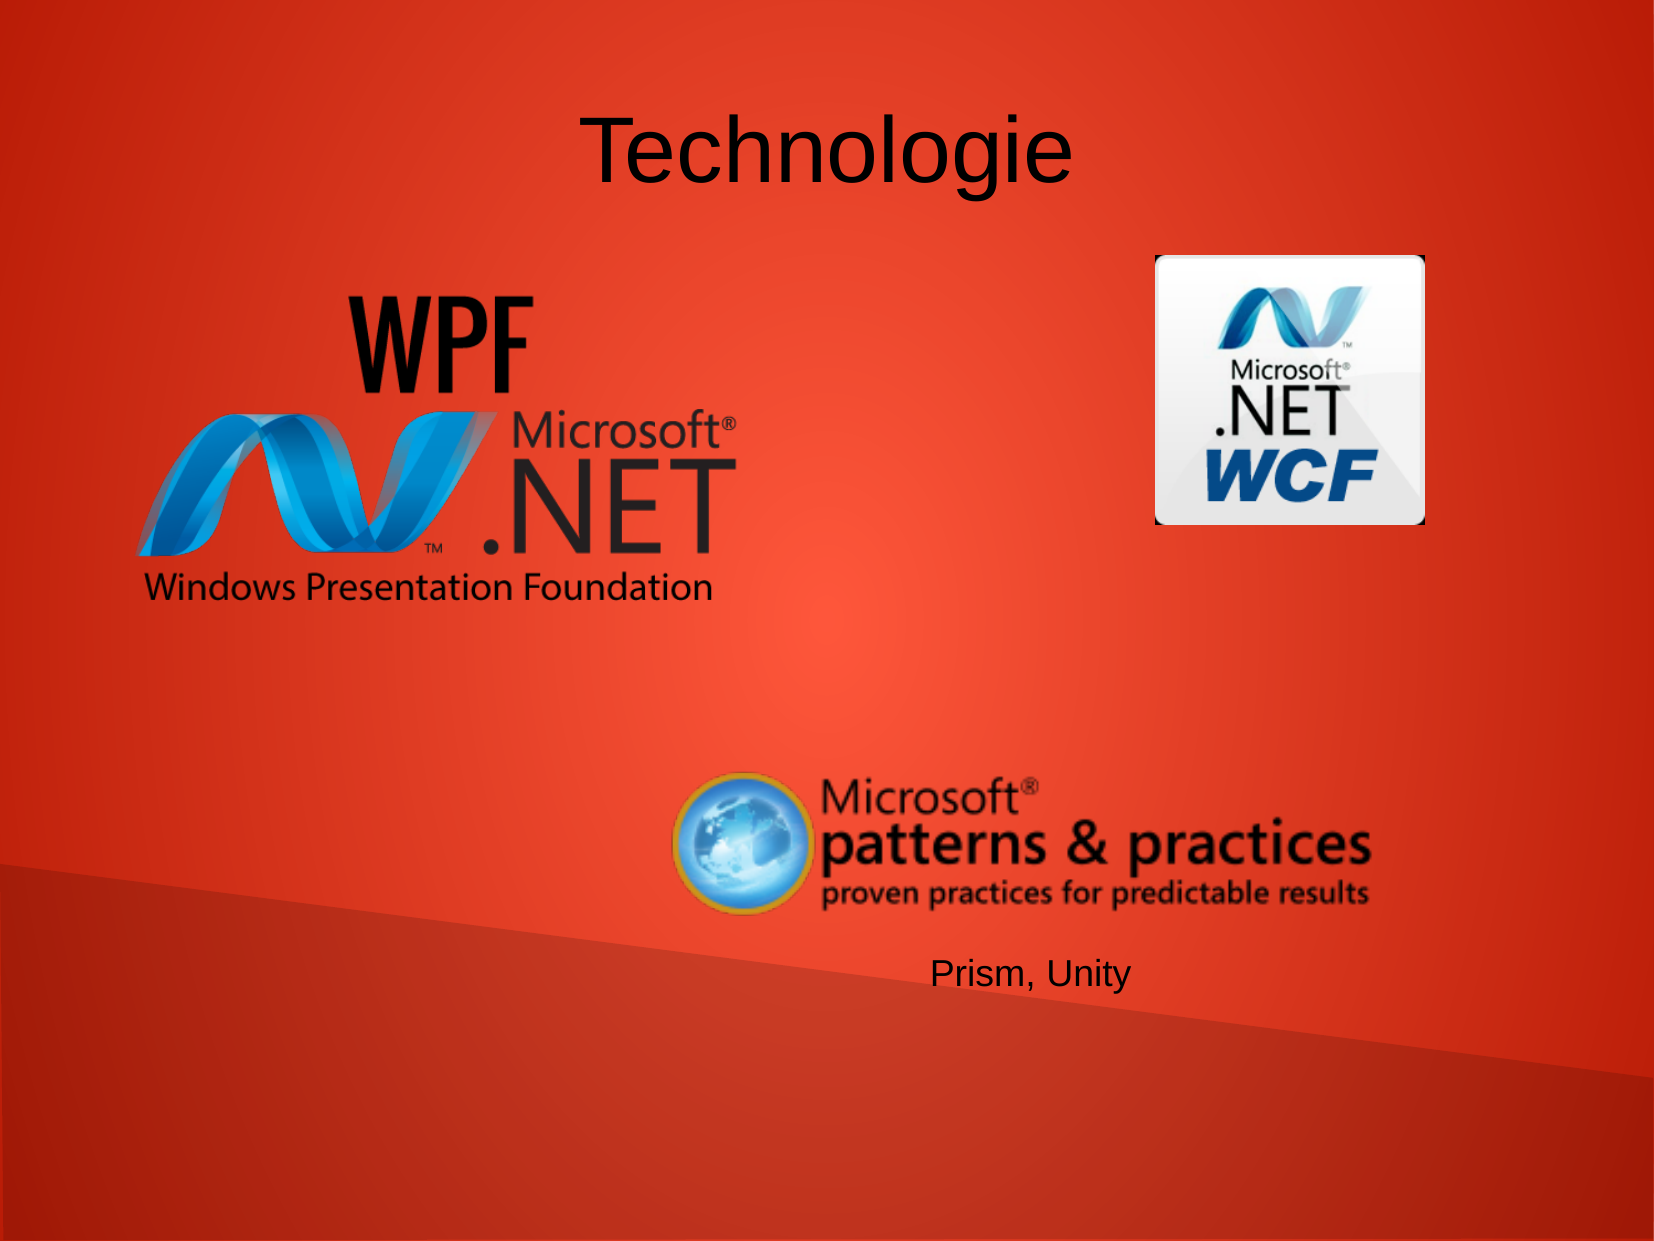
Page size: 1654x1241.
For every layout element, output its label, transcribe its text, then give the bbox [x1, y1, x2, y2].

picture [122, 236, 751, 676]
title Technologie [82, 47, 1571, 252]
text_box Prism, Unity [915, 945, 1621, 1002]
picture [666, 744, 1381, 946]
picture [1155, 255, 1425, 526]
